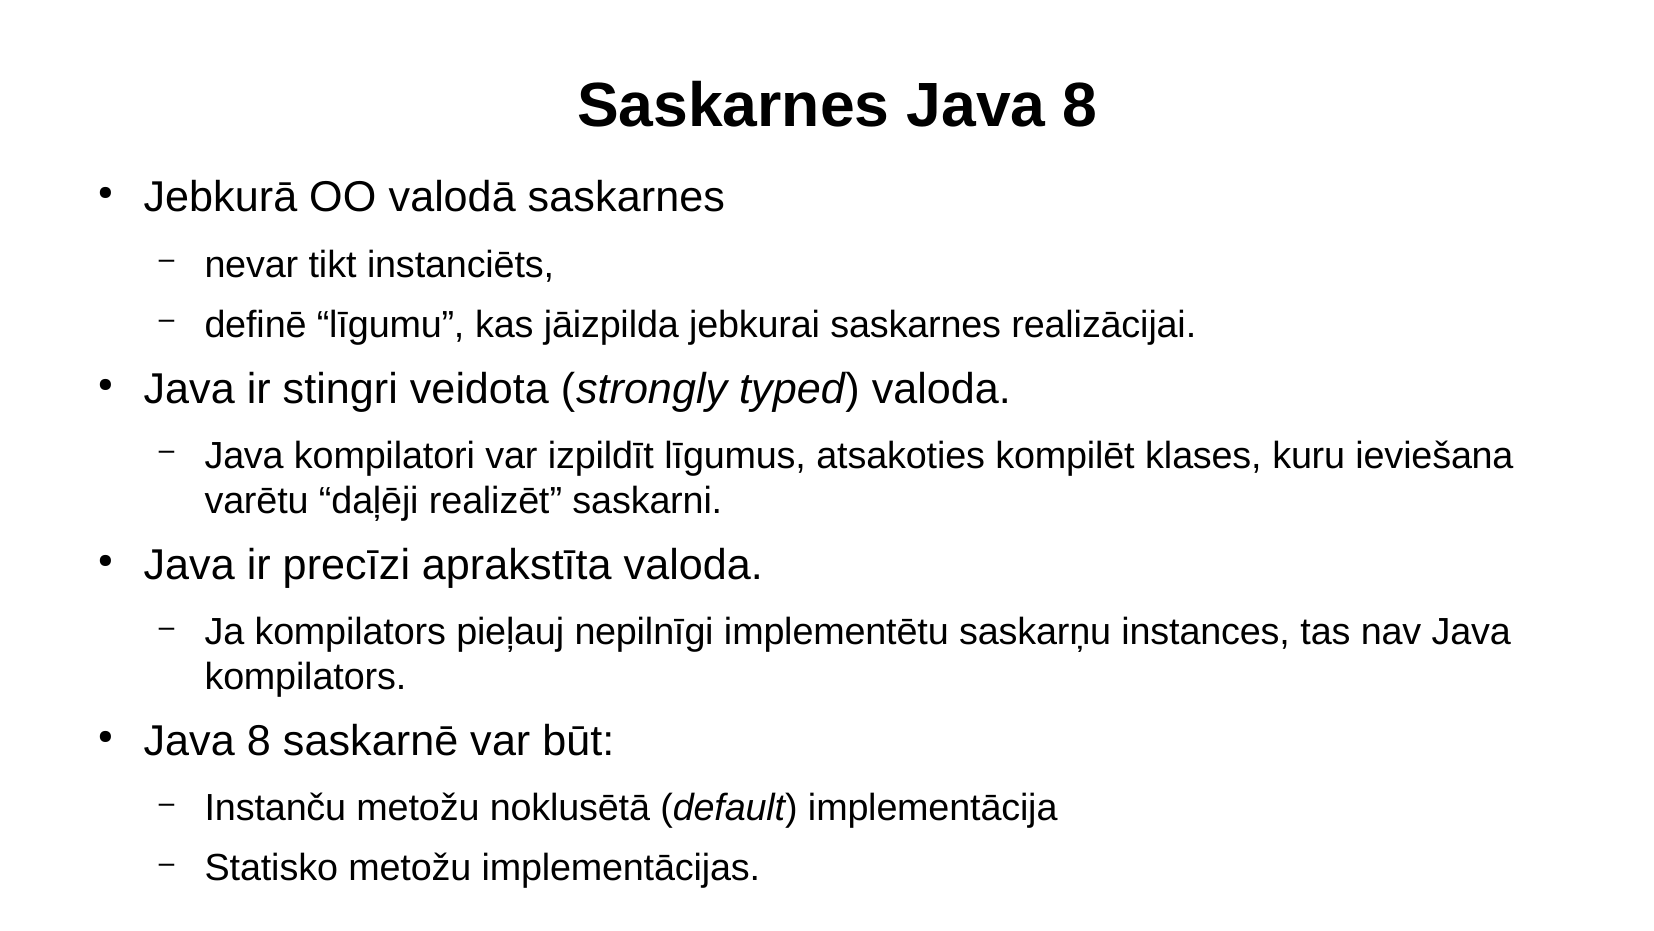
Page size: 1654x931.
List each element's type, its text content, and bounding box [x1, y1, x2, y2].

title Saskarnes Java 8 [82, 37, 1571, 147]
list Jebkurā OO valodā saskarnes nevar tikt instanciēts, definē “līgumu”, kas jāizpilda jebkurai saskarnes realizācijai. Java ir stingri veidota (strongly typed) valoda. Java kompilatori var izpildīt līgumus, atsakoties kompilēt klases, kuru ieviešana varētu “daļēji realizēt” saskarni. Java ir precīzi aprakstīta valoda. Ja kompilators pieļauj nepilnīgi implementētu saskarņu instances, tas nav Java kompilators. Java 8 saskarnē var būt: Instanču metožu noklusētā (default) implementācija Statisko metožu implementācijas. [82, 168, 1538, 889]
